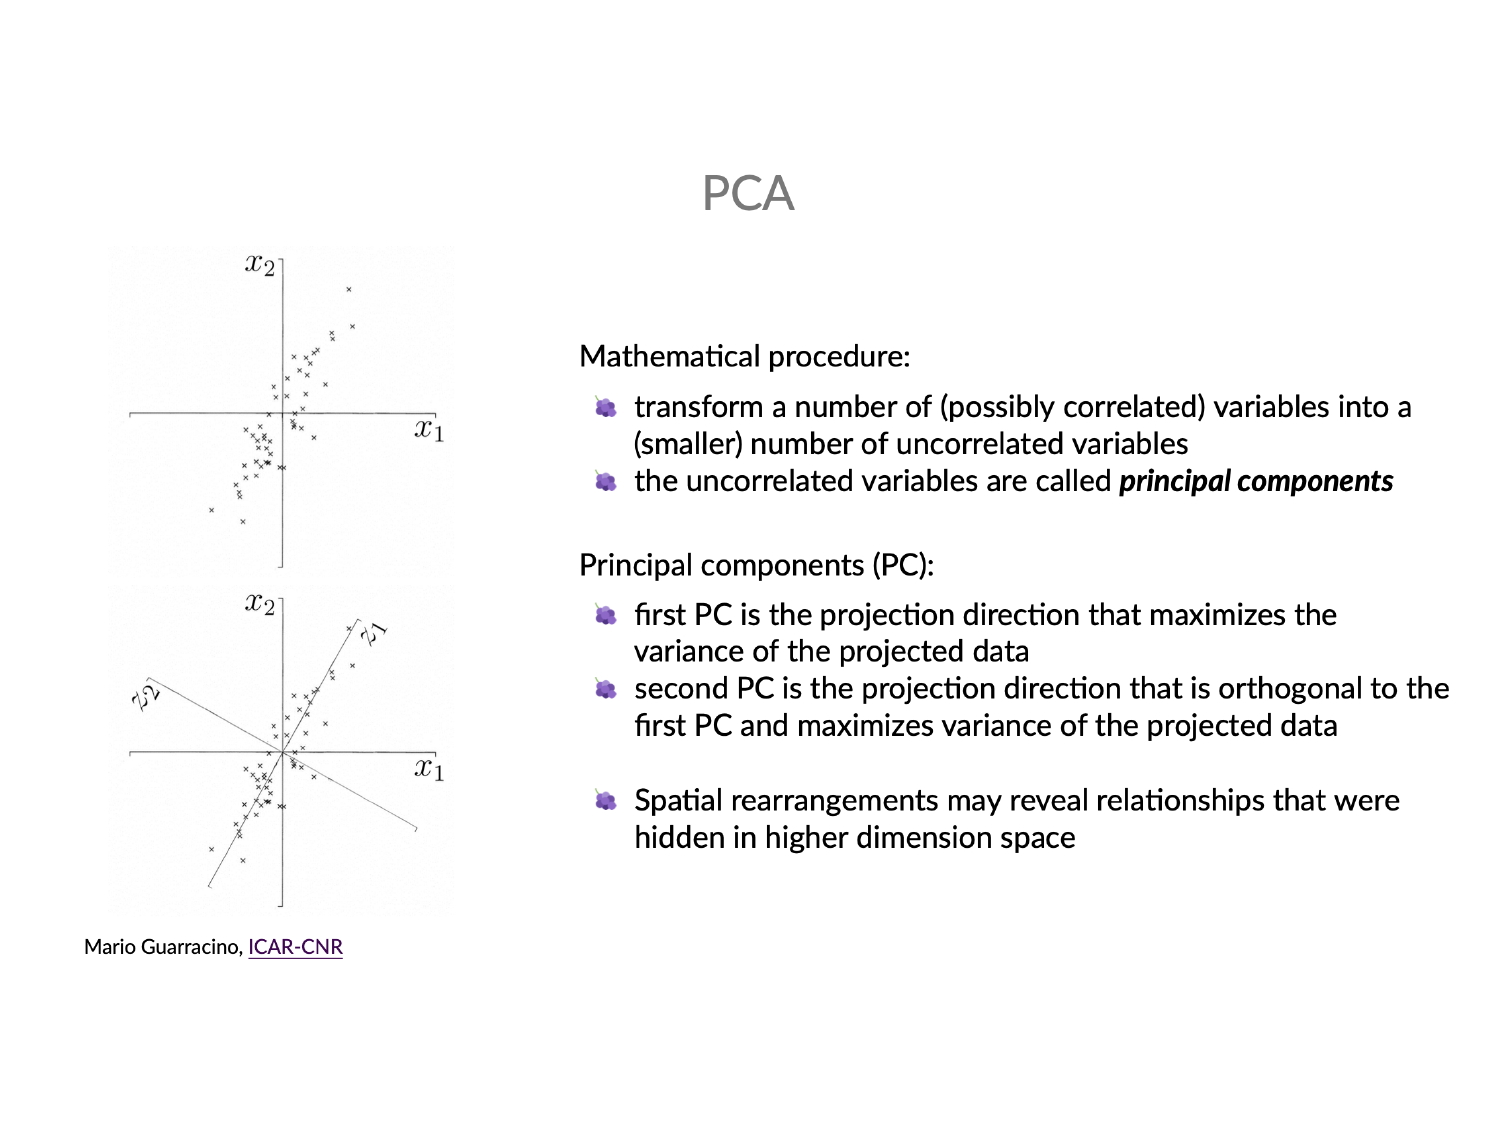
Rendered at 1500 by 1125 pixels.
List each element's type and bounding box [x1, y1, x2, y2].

picture [0, 147, 1500, 966]
